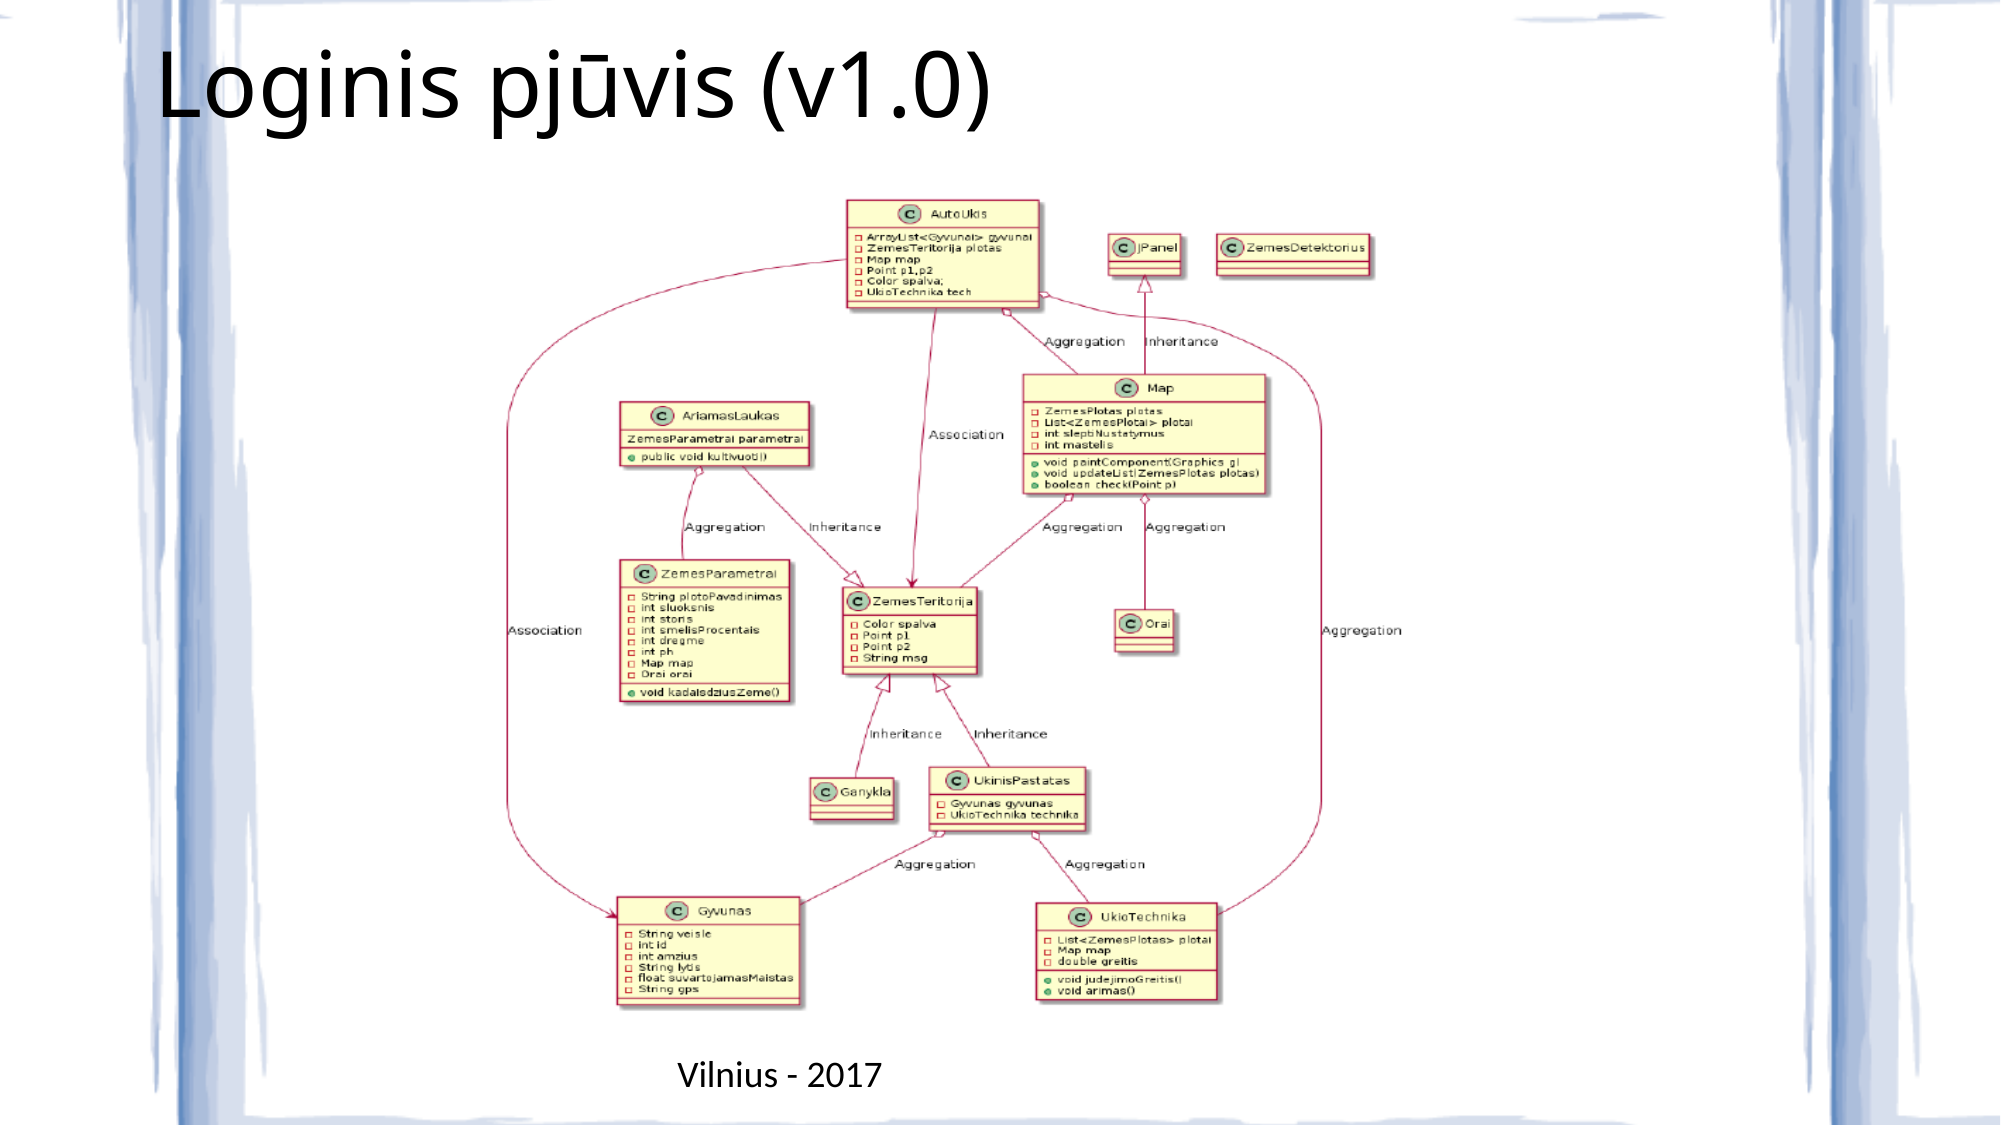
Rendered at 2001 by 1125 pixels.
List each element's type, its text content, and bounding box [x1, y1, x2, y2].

footer Vilnius - 2017 [662, 1042, 1338, 1103]
title Loginis pjūvis (v1.0) [140, 31, 1865, 249]
picture [0, 0, 2001, 1125]
